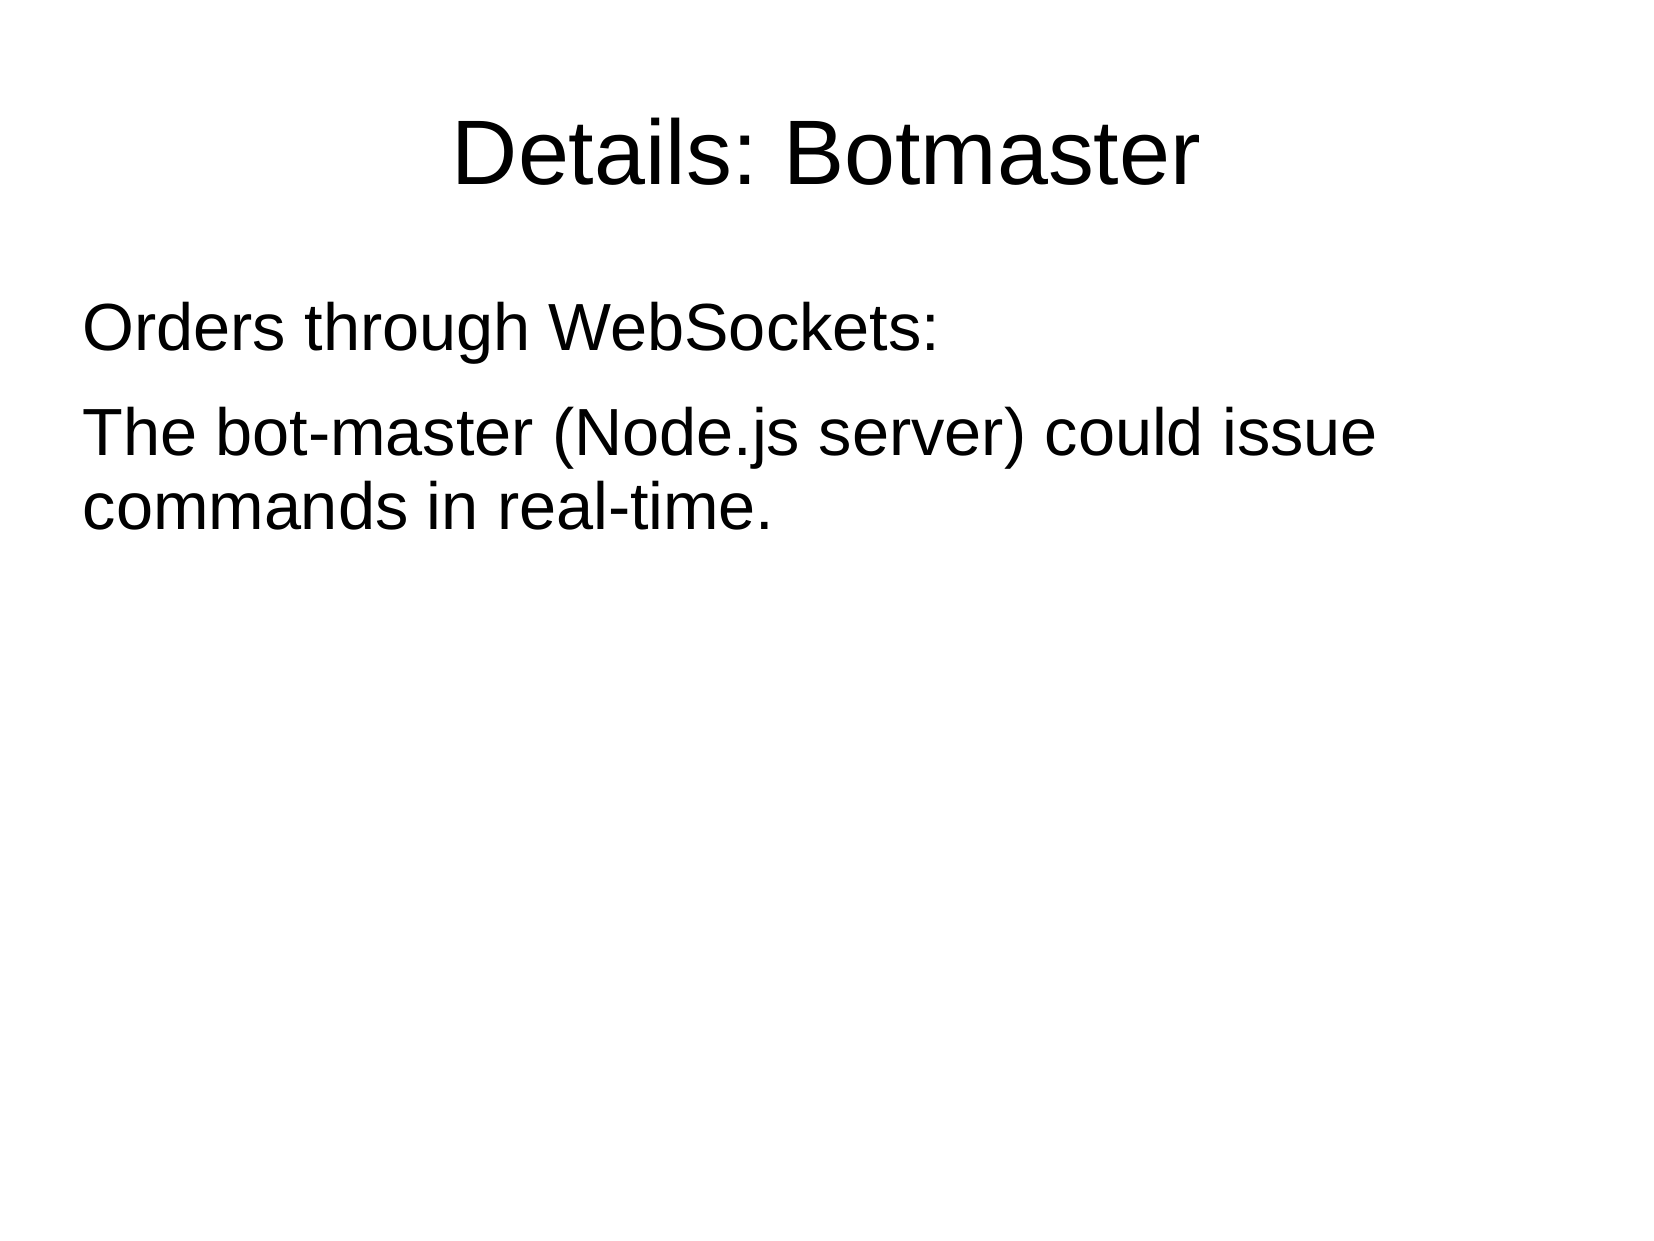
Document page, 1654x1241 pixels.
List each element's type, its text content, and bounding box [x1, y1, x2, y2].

list Orders through WebSockets: The bot-master (Node.js server) could issue commands in real-time. [82, 290, 1538, 1010]
title Details: Botmaster [82, 49, 1571, 257]
